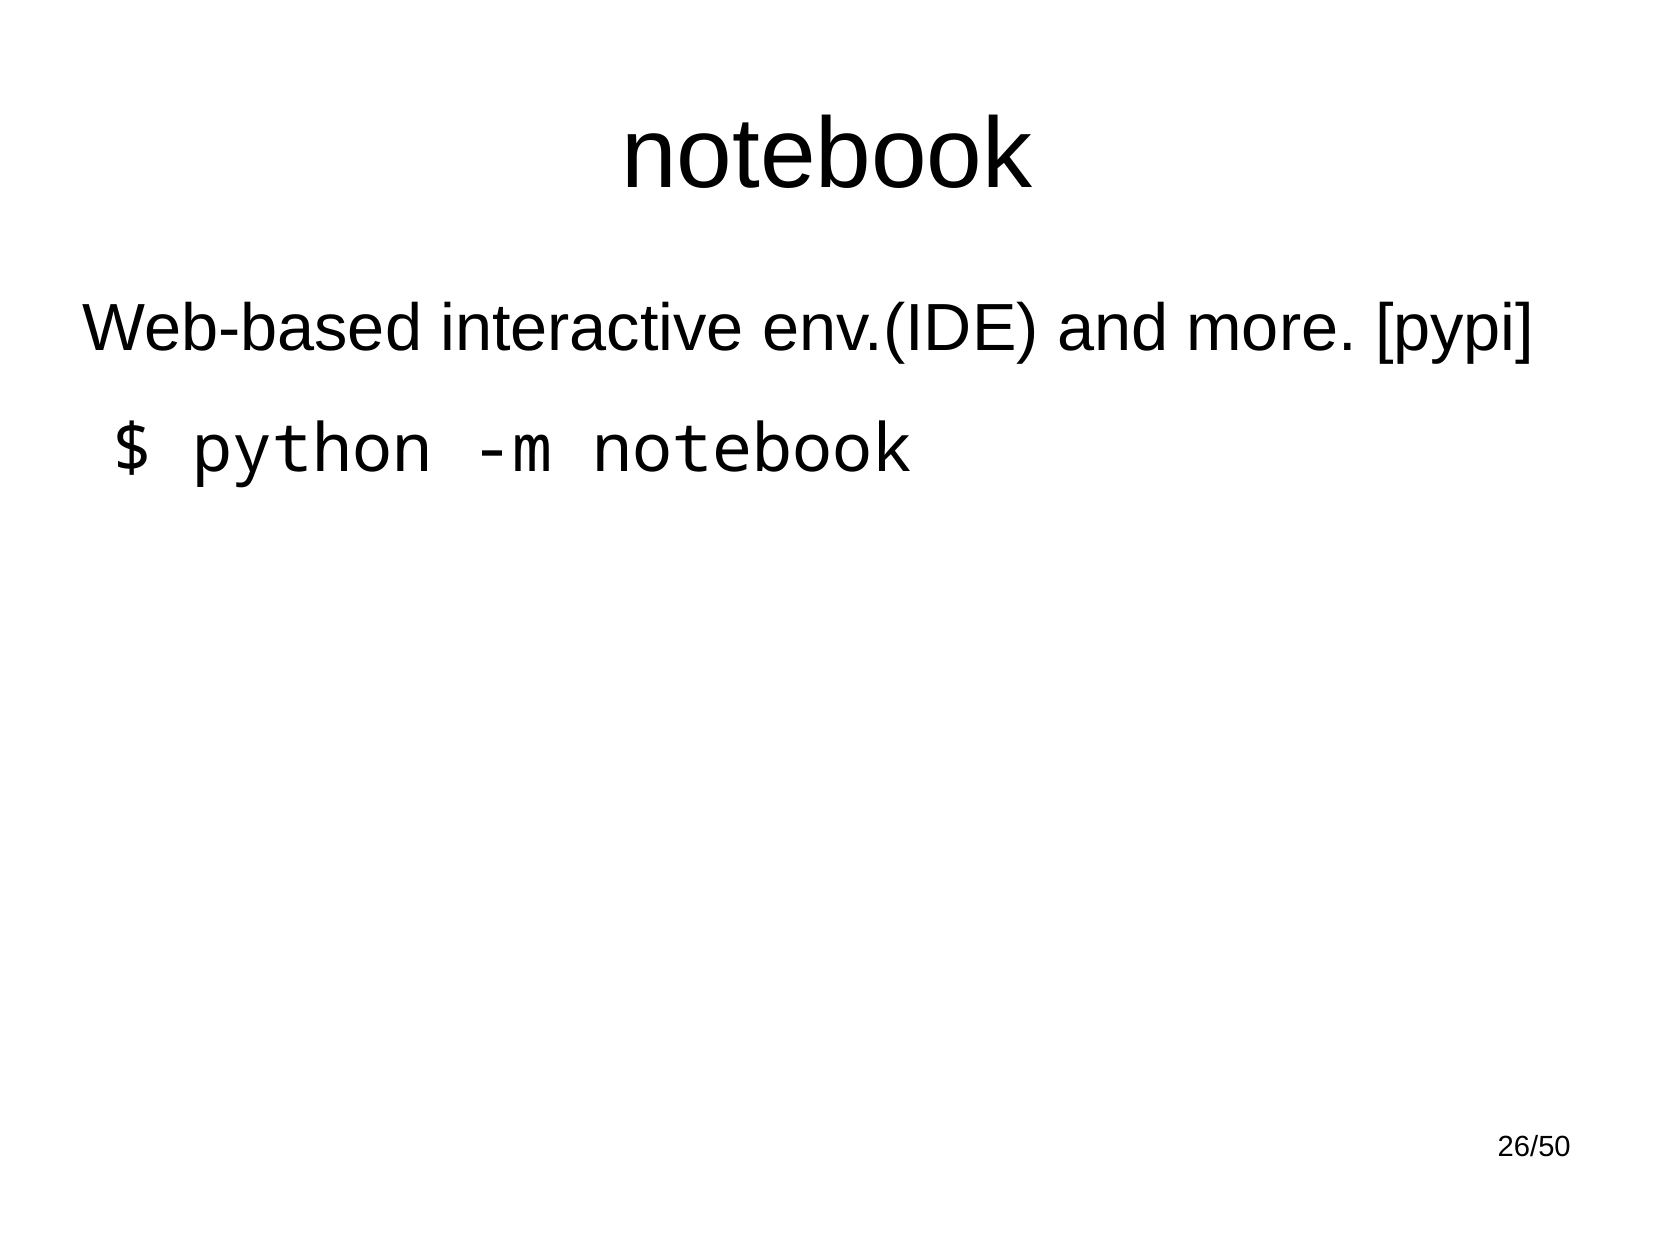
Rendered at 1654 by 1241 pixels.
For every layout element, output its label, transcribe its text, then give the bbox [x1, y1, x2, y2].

list Web-based interactive env.(IDE) and more. [pypi] $ python -m notebook [82, 290, 1571, 1010]
title notebook [82, 97, 1571, 209]
